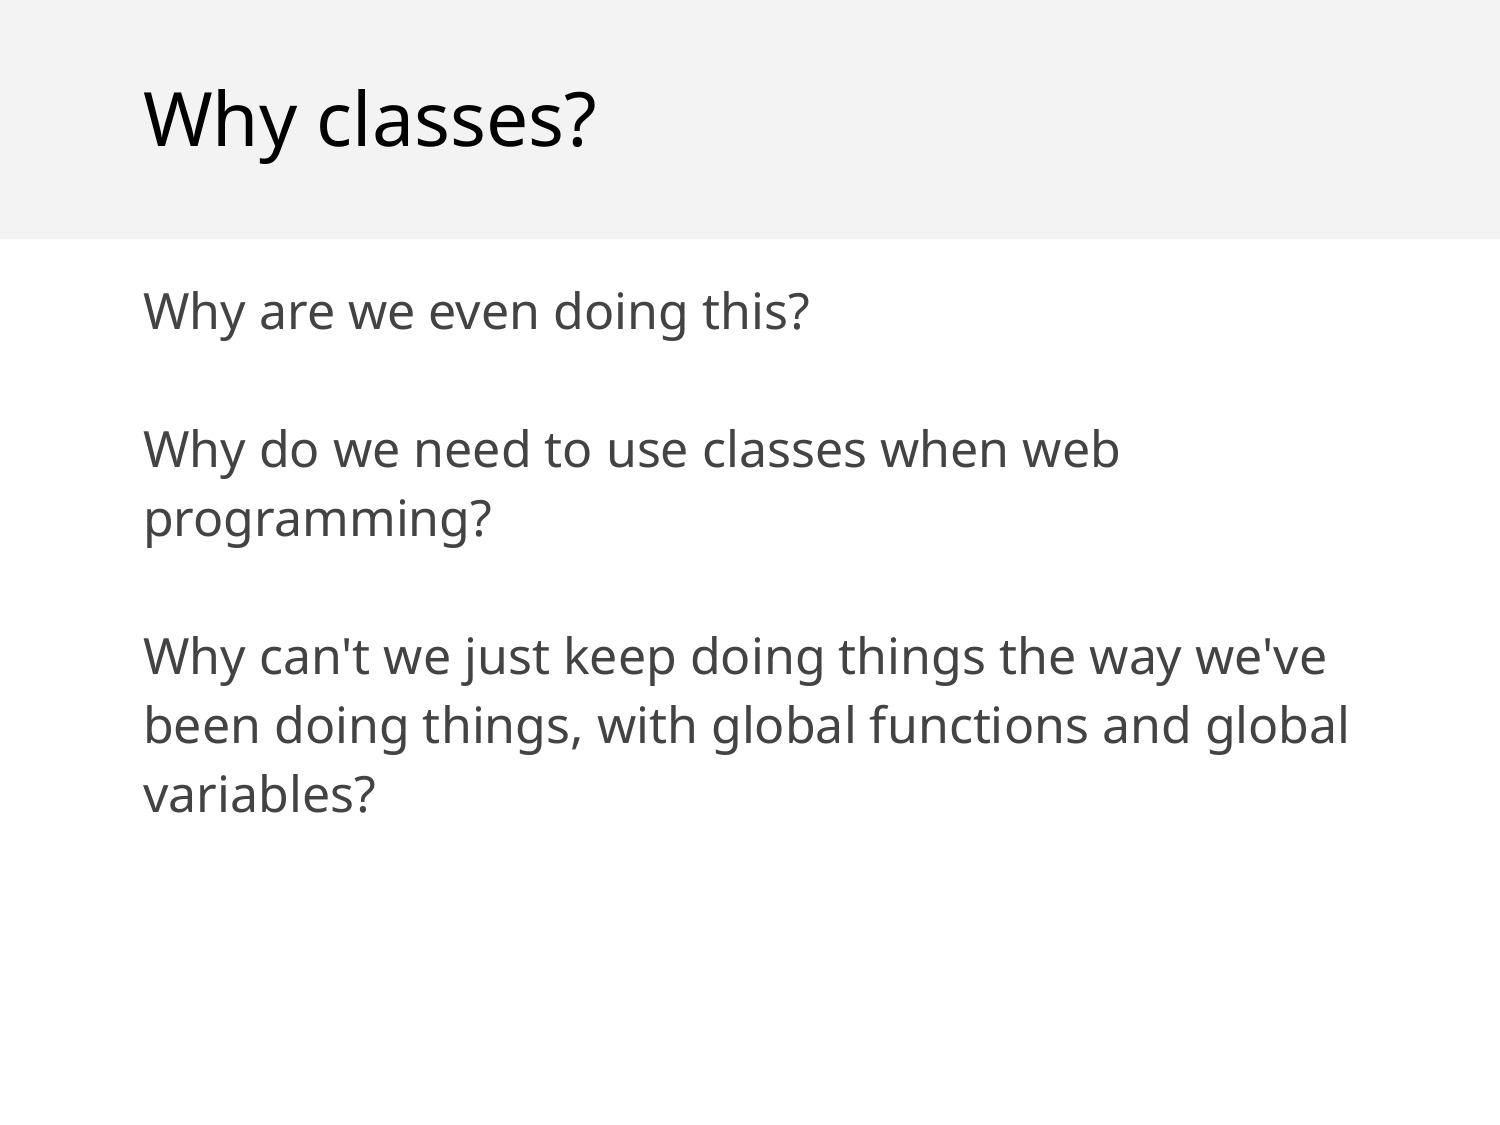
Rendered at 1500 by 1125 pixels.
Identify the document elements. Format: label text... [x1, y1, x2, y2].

list Why are we even doing this? Why do we need to use classes when web programming? Why can't we just keep doing things the way we've been doing things, with global functions and global variables? [128, 255, 1372, 1004]
title Why classes? [128, 56, 1372, 183]
